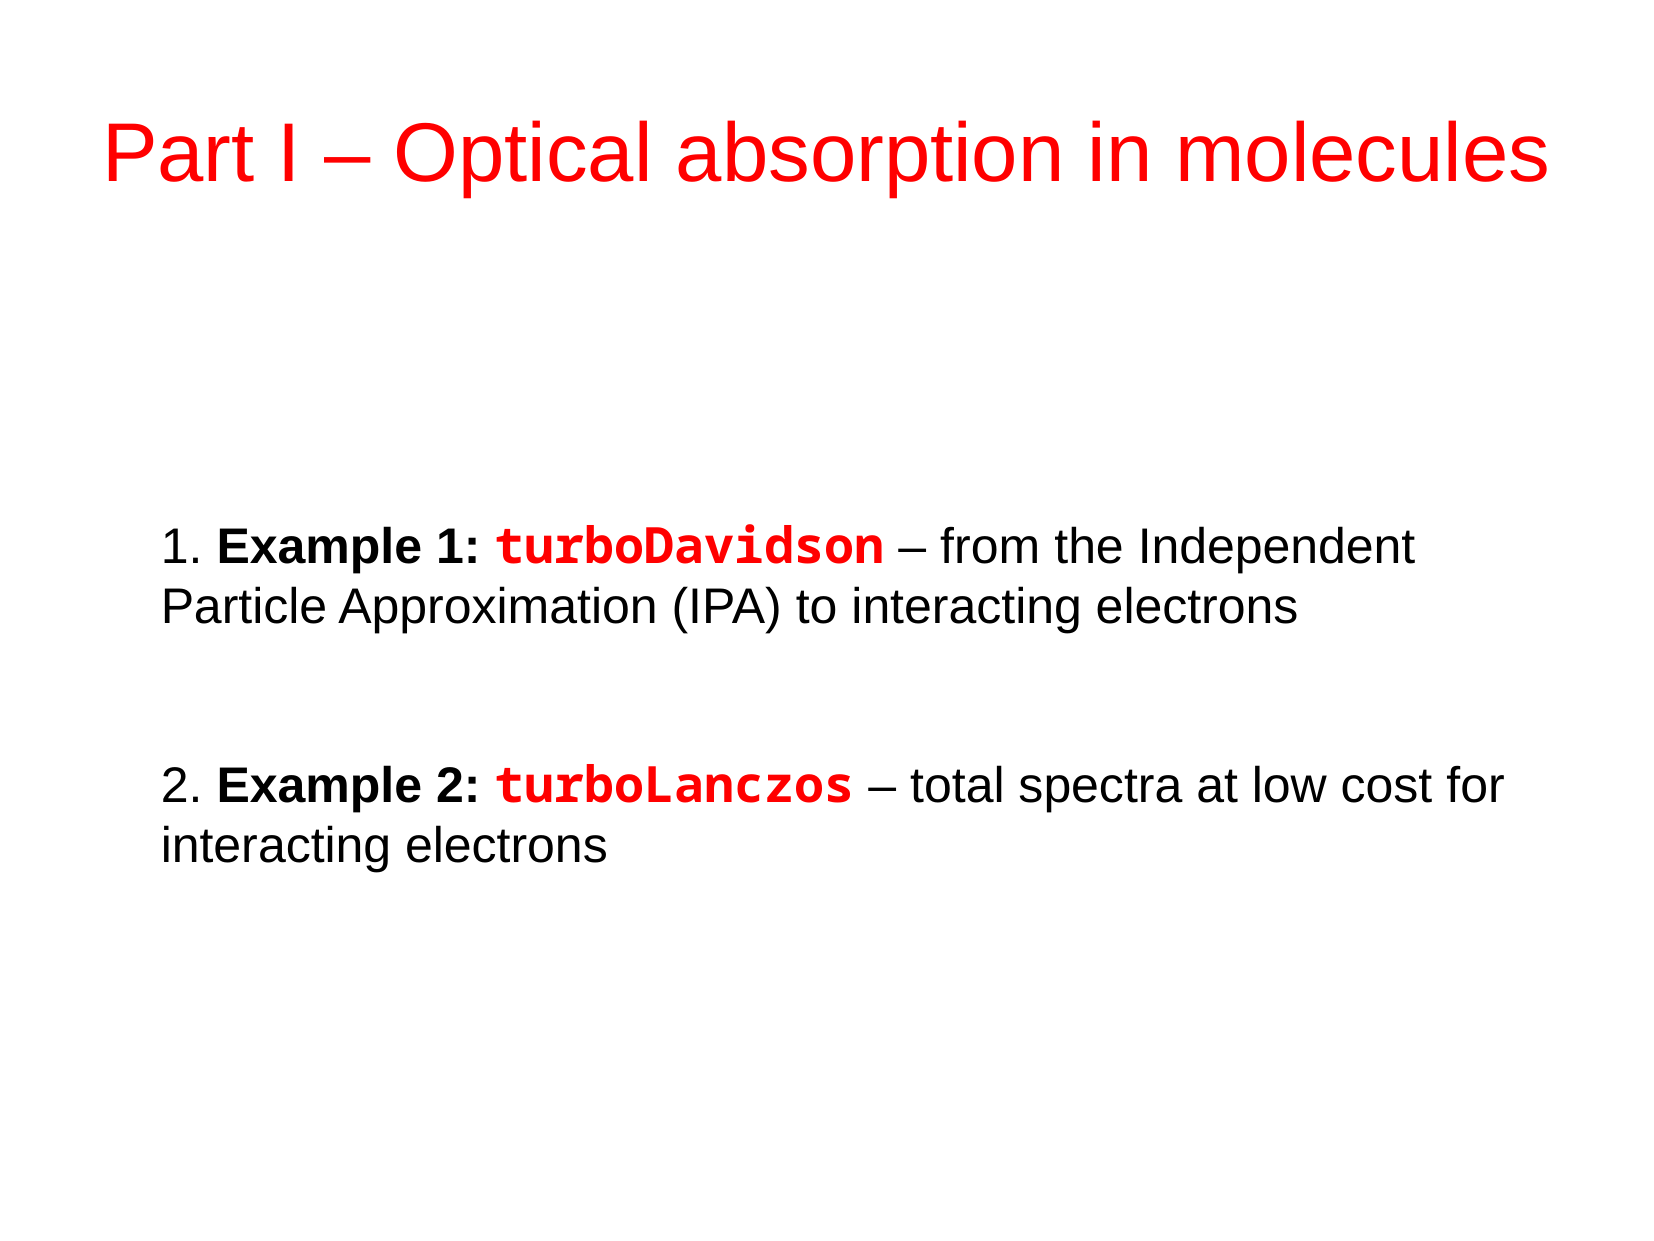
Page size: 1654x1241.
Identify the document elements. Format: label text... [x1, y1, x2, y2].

list 1. Example 1: turboDavidson – from the Independent Particle Approximation (IPA) to interacting electrons 2. Example 2: turboLanczos – total spectra at low cost for interacting electrons [90, 510, 1576, 1186]
title Part I – Optical absorption in molecules [82, 49, 1571, 257]
